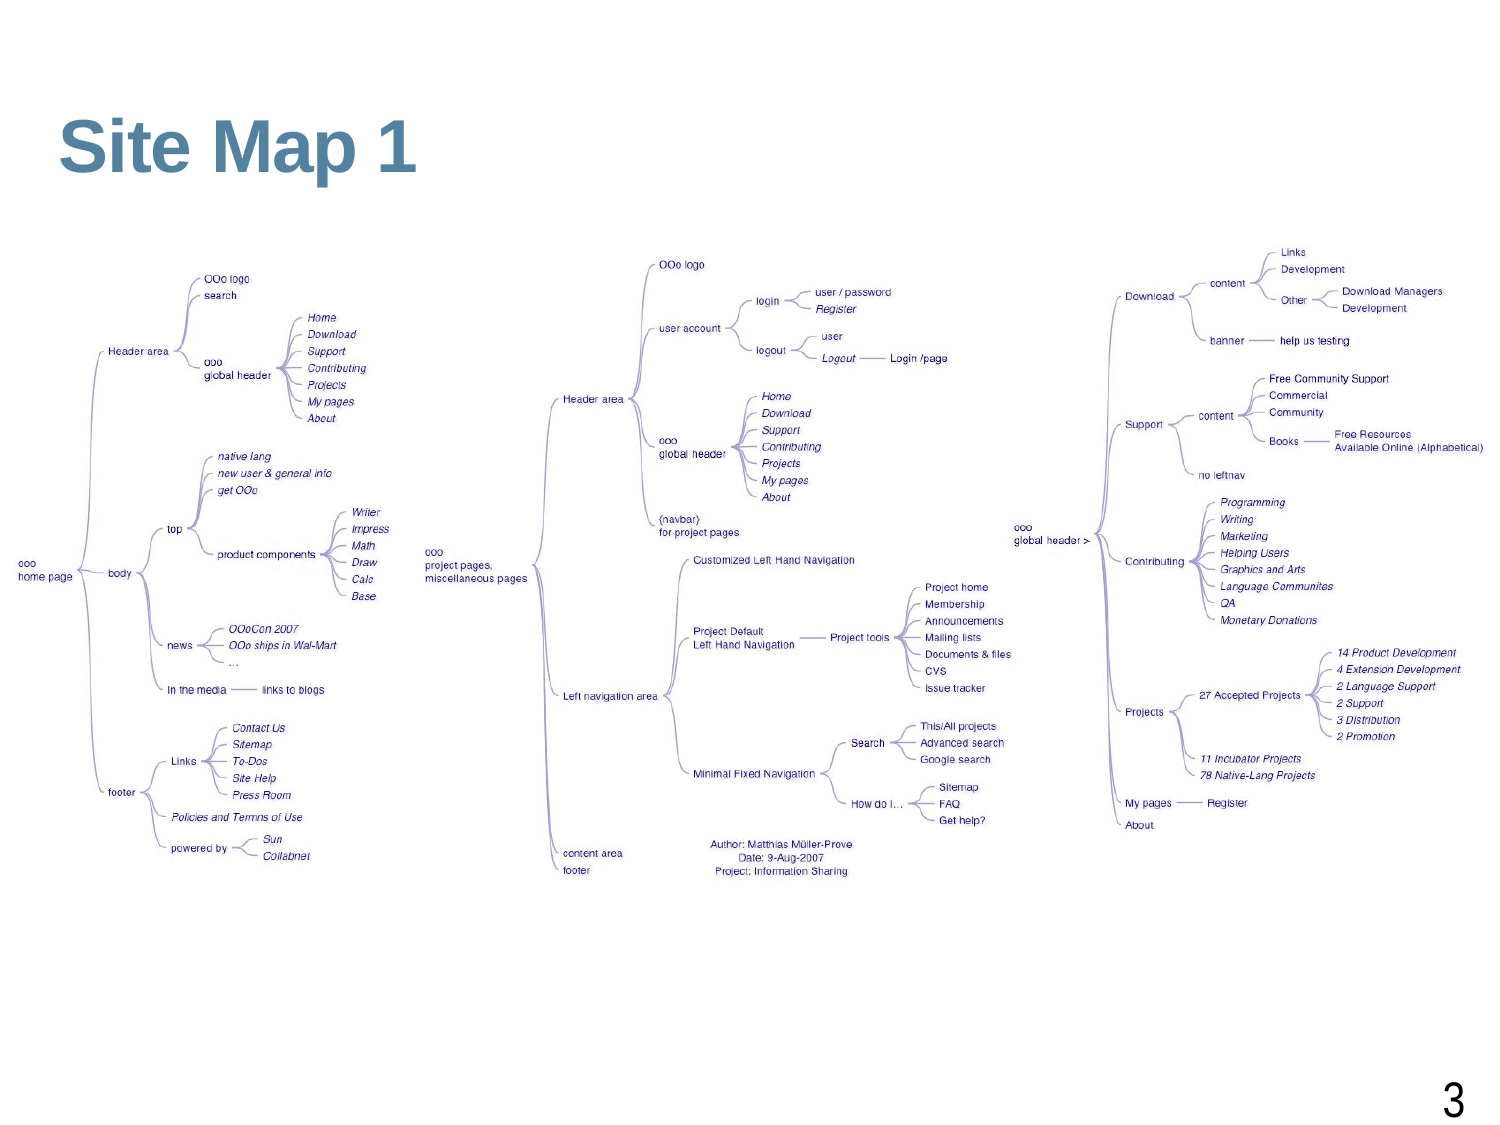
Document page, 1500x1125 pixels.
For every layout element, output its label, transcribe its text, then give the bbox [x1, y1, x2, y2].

picture [0, 230, 1500, 892]
title Site Map 1 [59, 0, 1422, 188]
